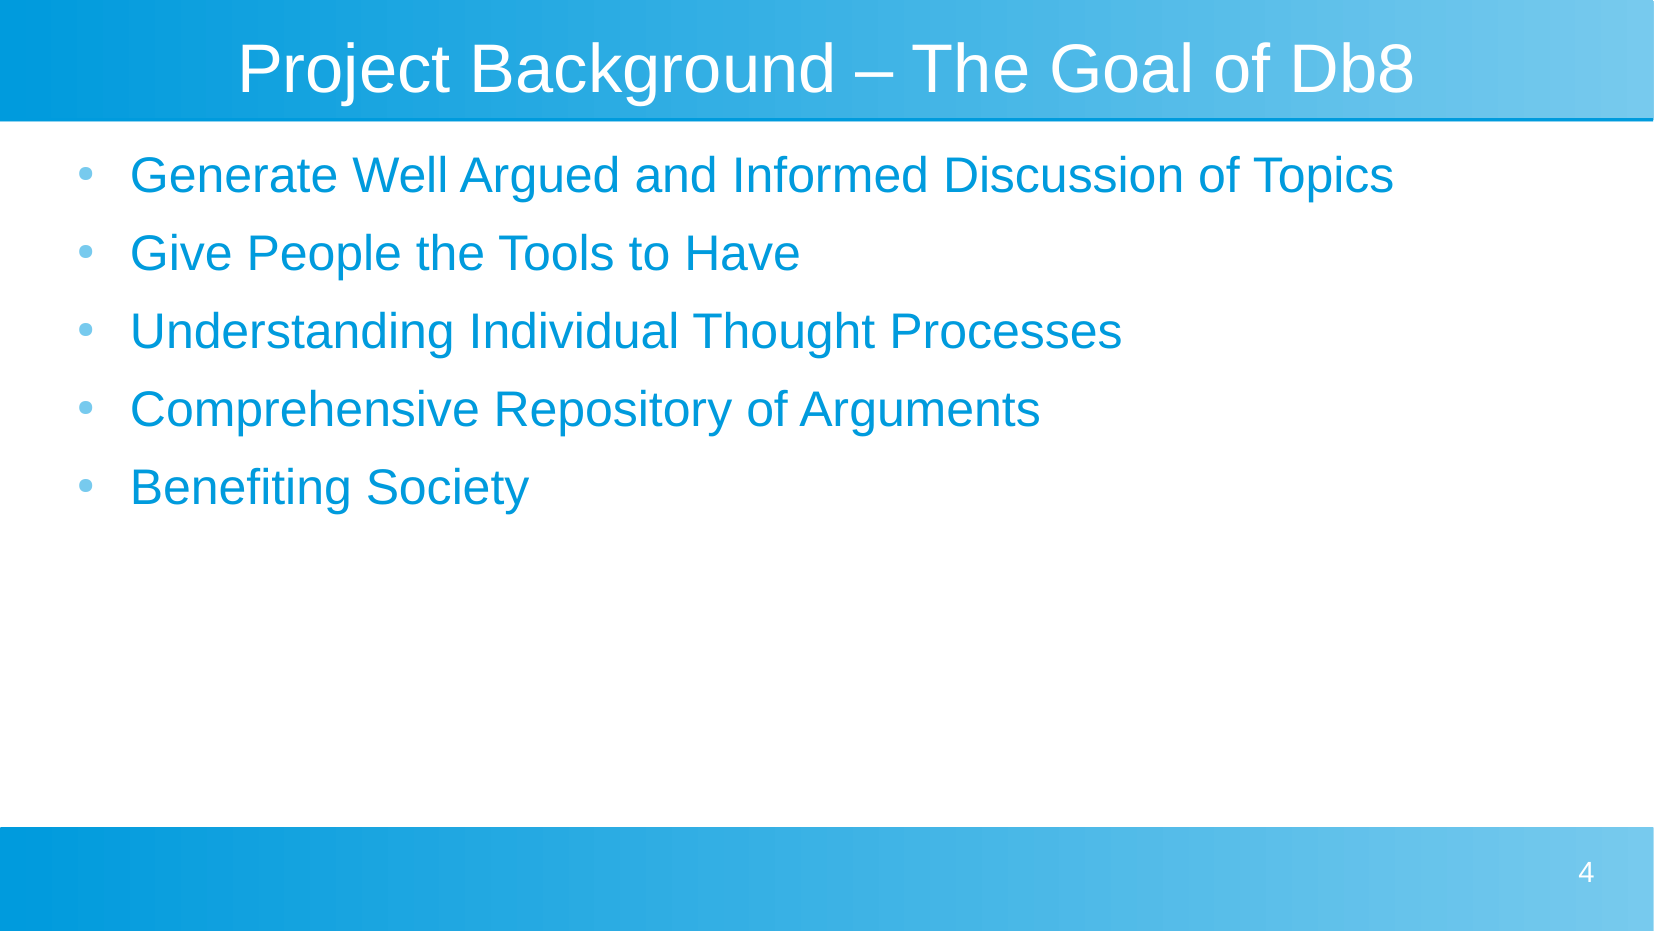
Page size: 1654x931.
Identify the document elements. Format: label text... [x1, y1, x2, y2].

title Project Background – The Goal of Db8 [59, 29, 1595, 108]
list Generate Well Argued and Informed Discussion of Topics Give People the Tools to Have Understanding Individual Thought Processes Comprehensive Repository of Arguments Benefiting Society [59, 147, 1595, 739]
